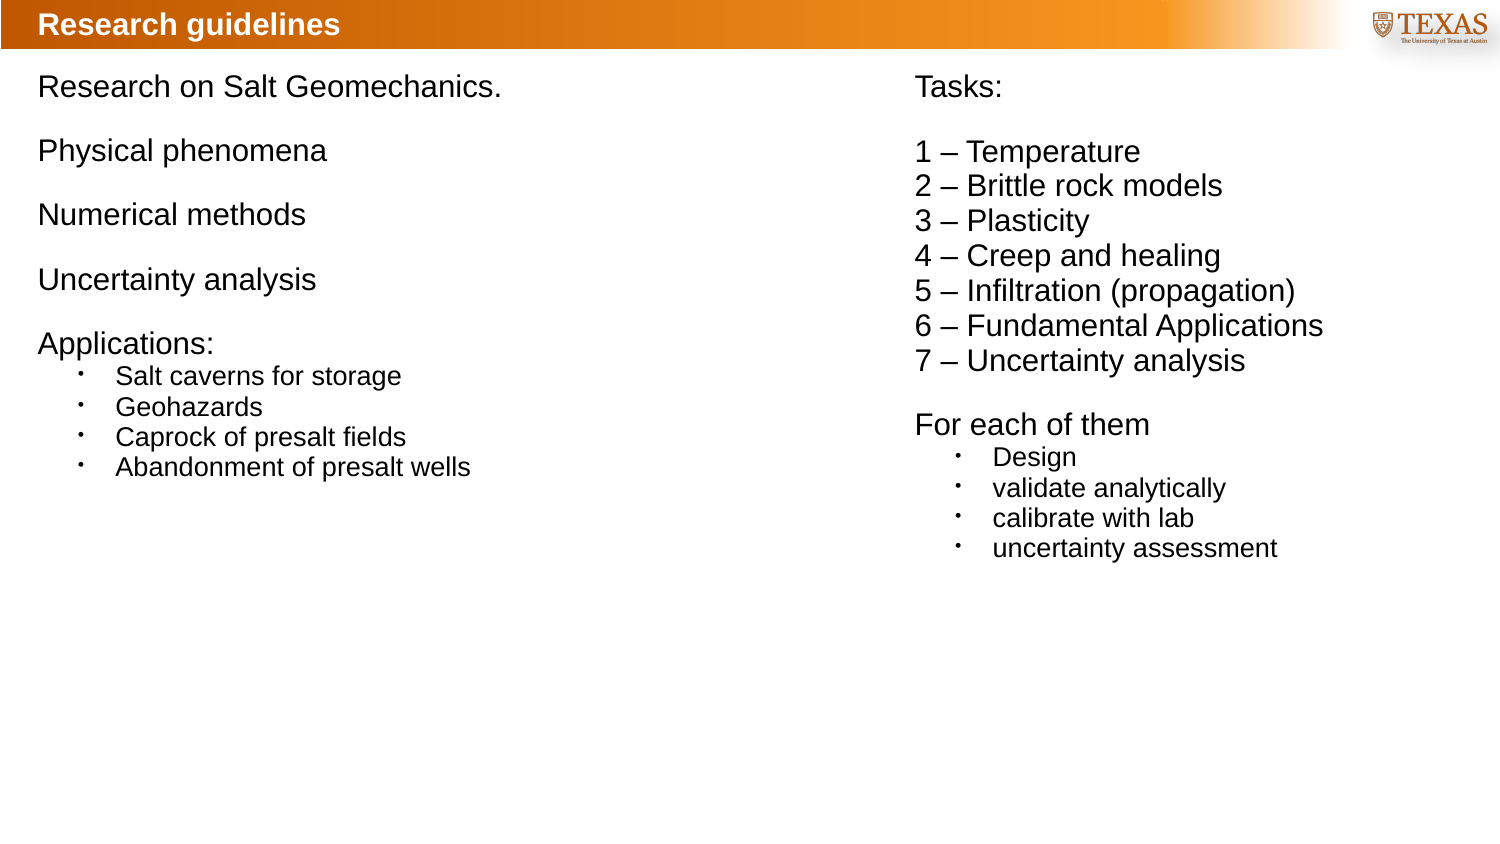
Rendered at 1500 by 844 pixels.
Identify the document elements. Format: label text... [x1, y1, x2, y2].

list Tasks: 1 – Temperature 2 – Brittle rock models 3 – Plasticity 4 – Creep and healing 5 – Infiltration (propagation) 6 – Fundamental Applications 7 – Uncertainty analysis For each of them Design validate analytically calibrate with lab uncertainty assessment [914, 68, 1463, 817]
list Research on Salt Geomechanics. Physical phenomena Numerical methods Uncertainty analysis Applications: Salt caverns for storage Geohazards Caprock of presalt fields Abandonment of presalt wells [37, 68, 586, 817]
title Research guidelines [37, 0, 1126, 49]
picture [1348, 0, 1500, 68]
